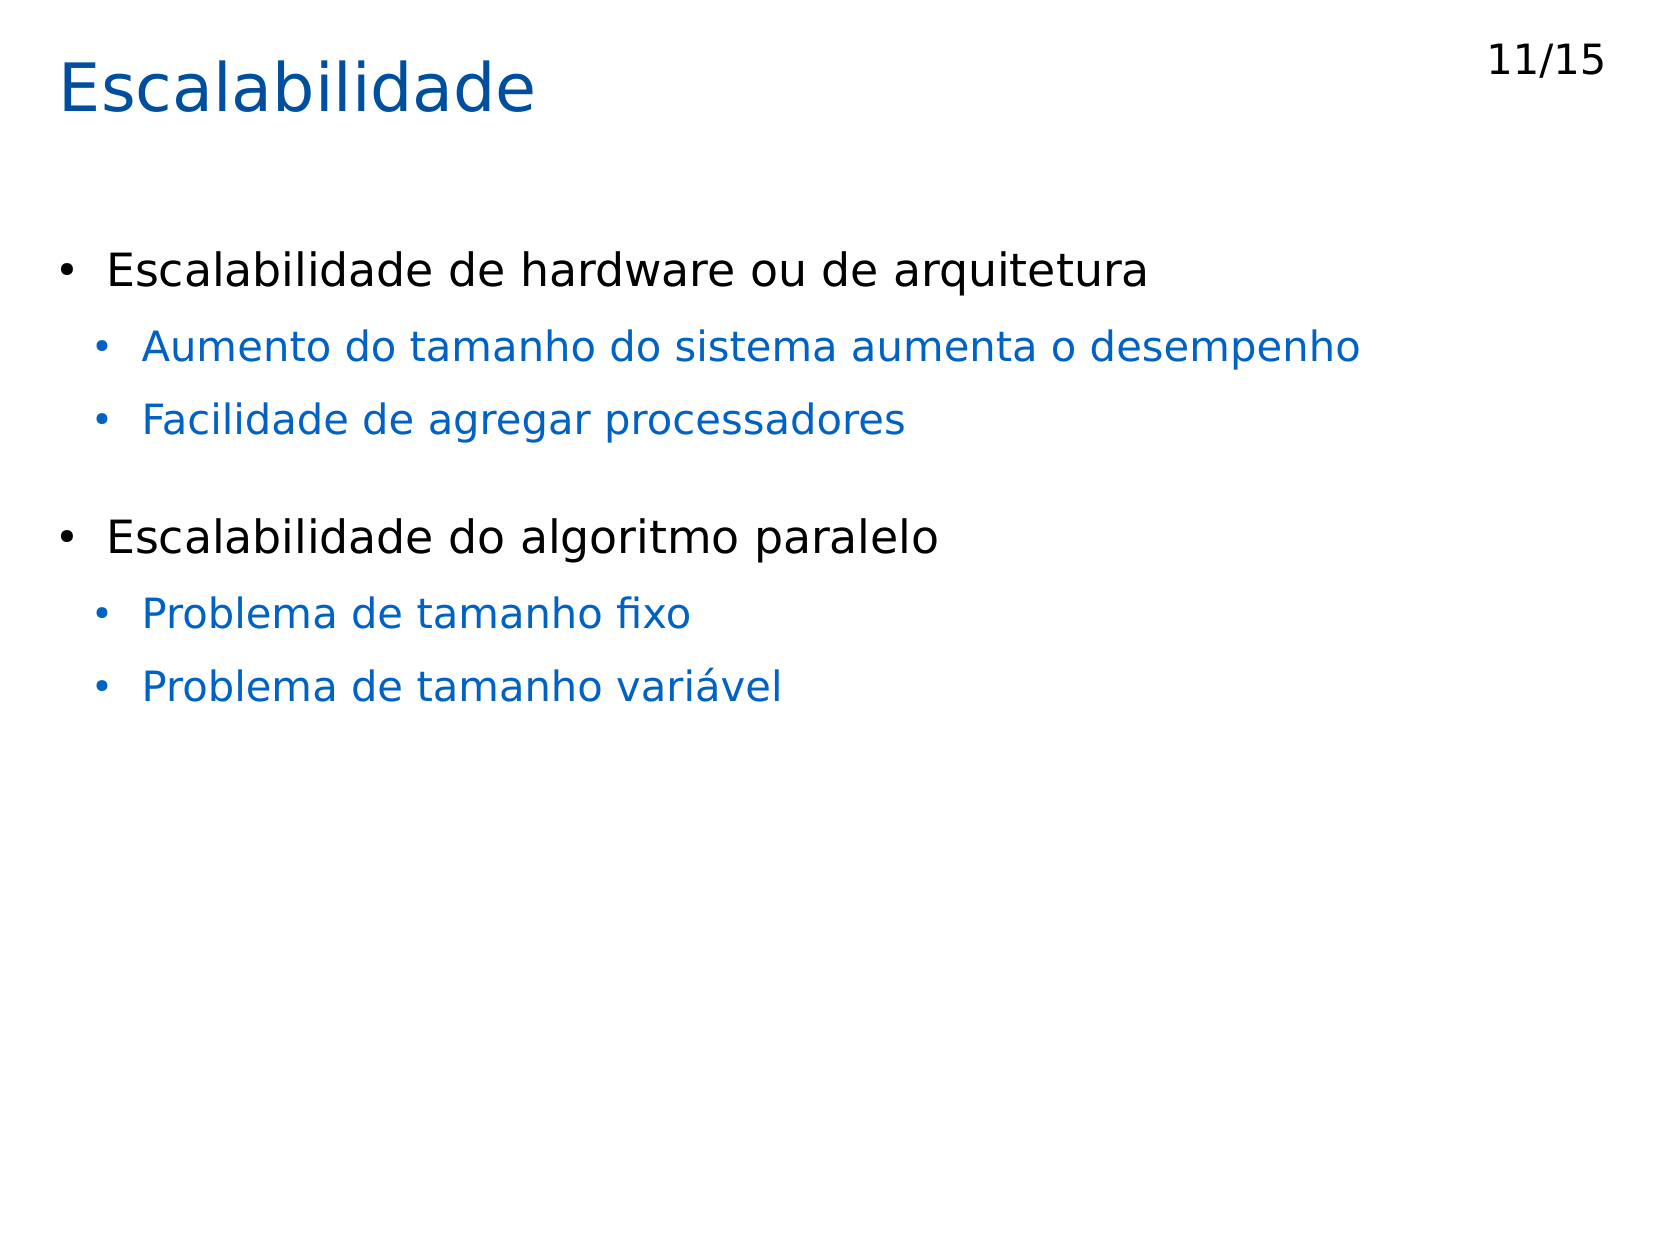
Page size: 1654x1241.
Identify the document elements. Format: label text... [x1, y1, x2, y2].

title Escalabilidade [59, 29, 1506, 148]
list Escalabilidade de hardware ou de arquitetura Aumento do tamanho do sistema aumenta o desempenho Facilidade de agregar processadores Escalabilidade do algoritmo paralelo Problema de tamanho fixo Problema de tamanho variável [59, 236, 1595, 1211]
